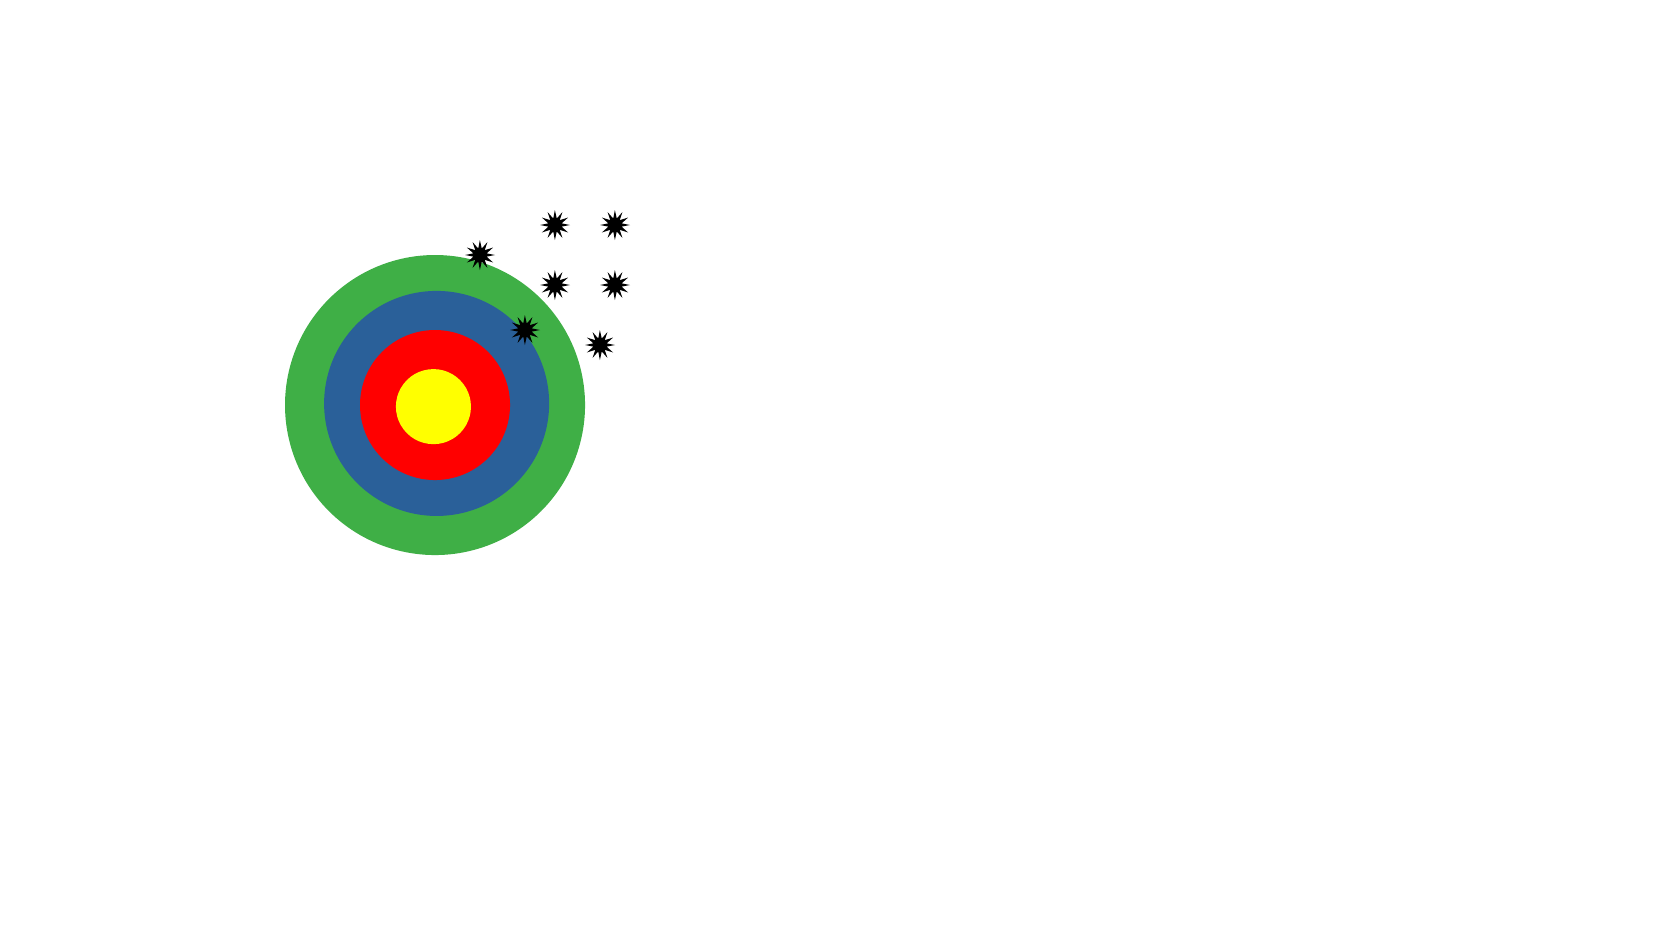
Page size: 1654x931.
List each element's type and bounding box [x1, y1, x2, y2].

text_box [600, 210, 631, 241]
text_box [600, 270, 631, 301]
text_box [540, 270, 571, 301]
text_box [285, 240, 586, 556]
text_box [585, 330, 616, 361]
text_box [540, 210, 571, 241]
